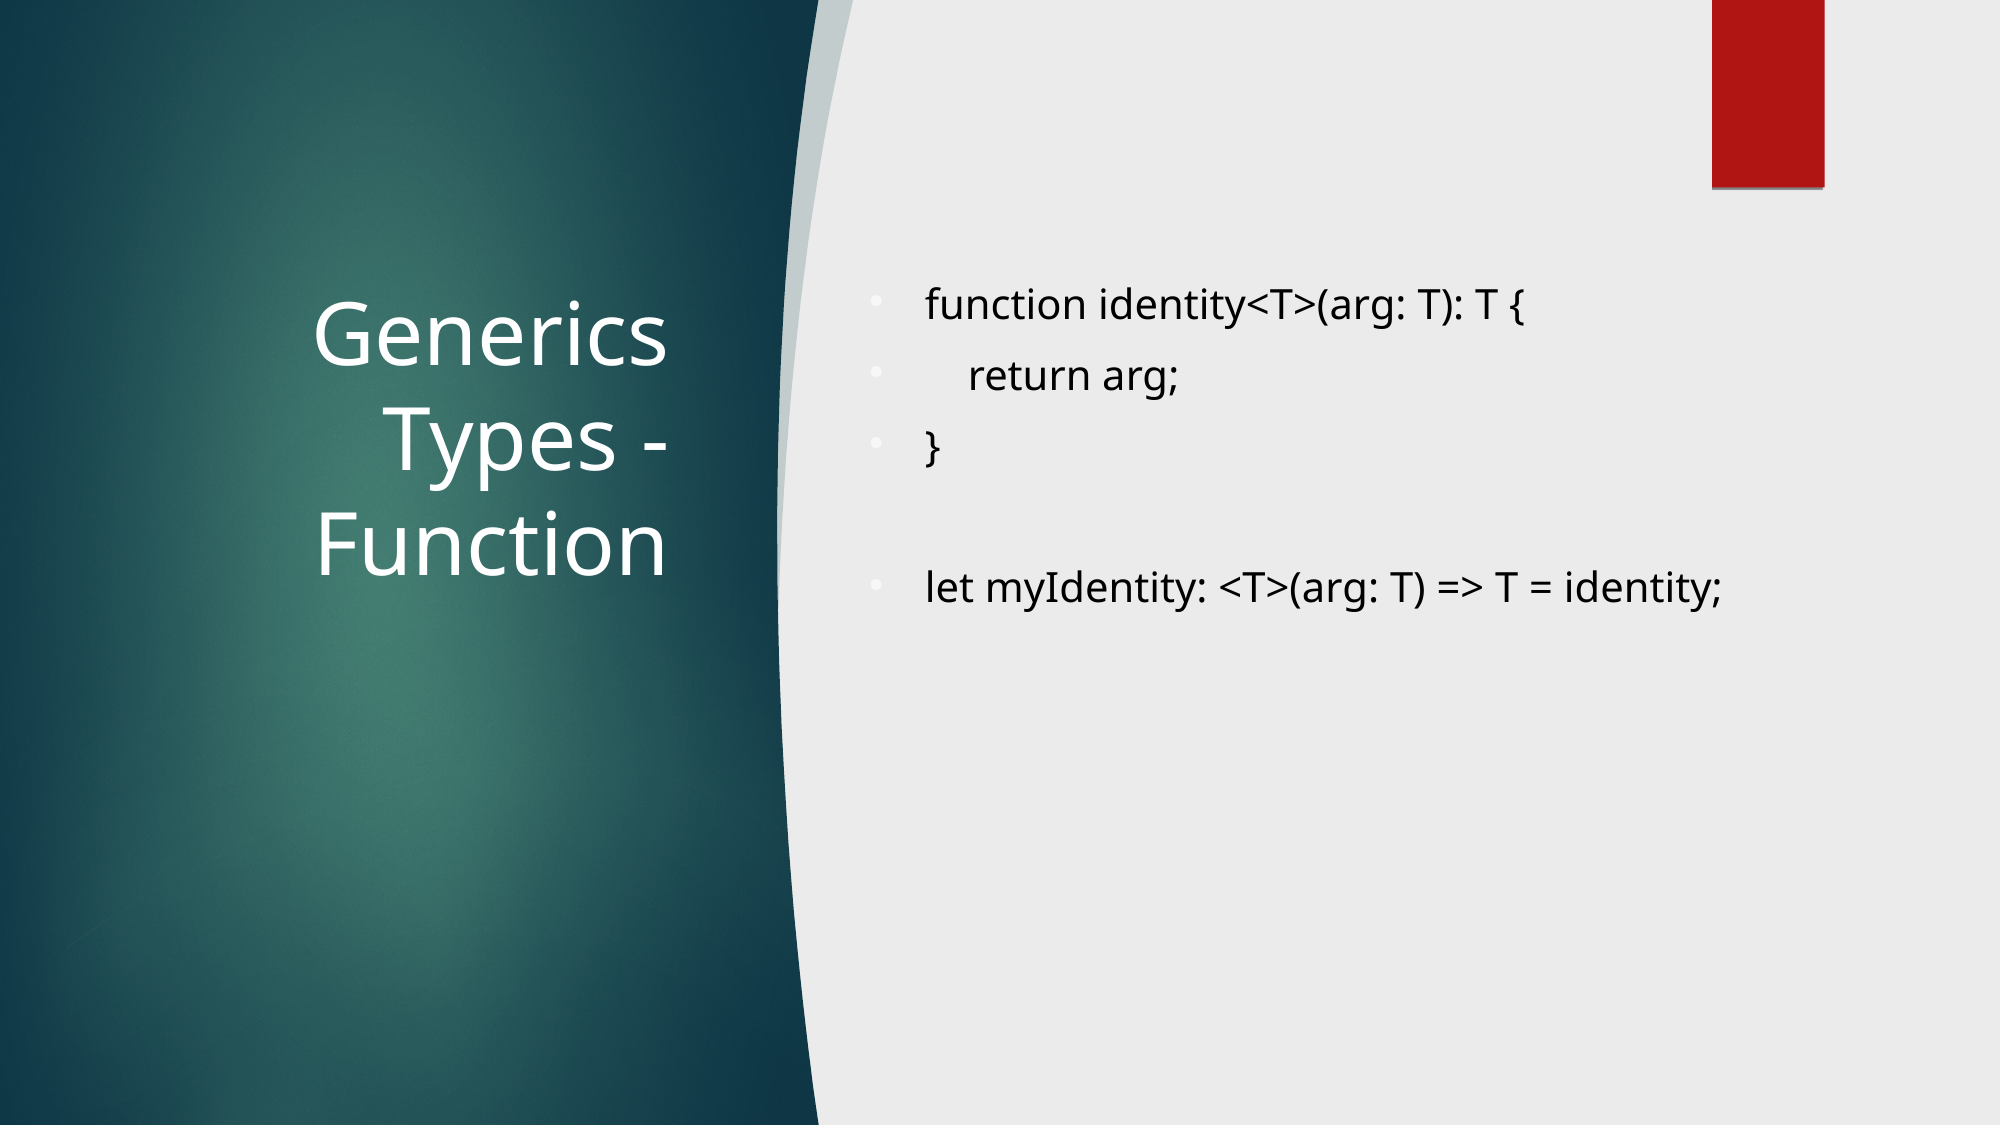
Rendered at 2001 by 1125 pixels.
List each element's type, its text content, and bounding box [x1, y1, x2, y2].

list function identity<T>(arg: T): T { return arg; } let myIdentity: <T>(arg: T) => T = identity; [853, 270, 1825, 1004]
text_box [0, 0, 2000, 1125]
title Generics Types -Function [107, 270, 685, 1004]
